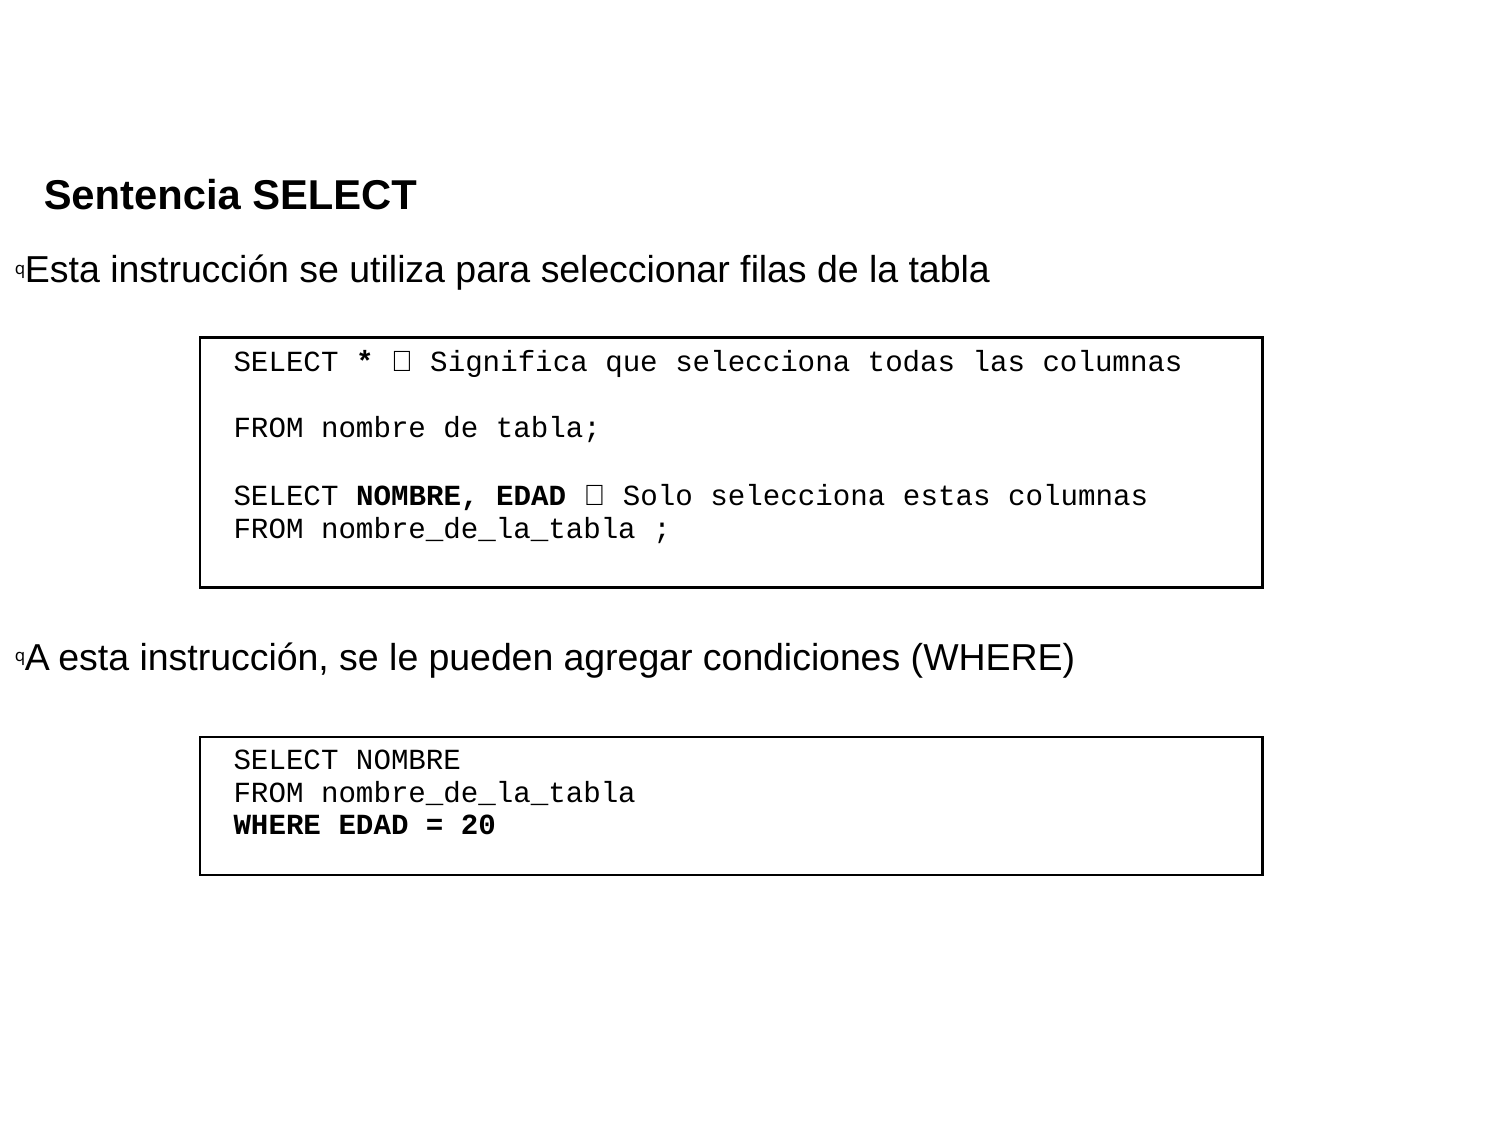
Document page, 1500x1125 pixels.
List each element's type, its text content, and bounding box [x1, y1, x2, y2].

list Sentencia SELECT Esta instrucción se utiliza para seleccionar filas de la tabla A esta instrucción, se le pueden agregar condiciones (WHERE) [0, 149, 1401, 938]
text_box SELECT *  Significa que selecciona todas las columnas FROM nombre de tabla; SELECT NOMBRE, EDAD  Solo selecciona estas columnas FROM nombre_de_la_tabla ; [199, 337, 1263, 588]
text_box SELECT NOMBRE FROM nombre_de_la_tabla WHERE EDAD = 20 [199, 737, 1263, 875]
